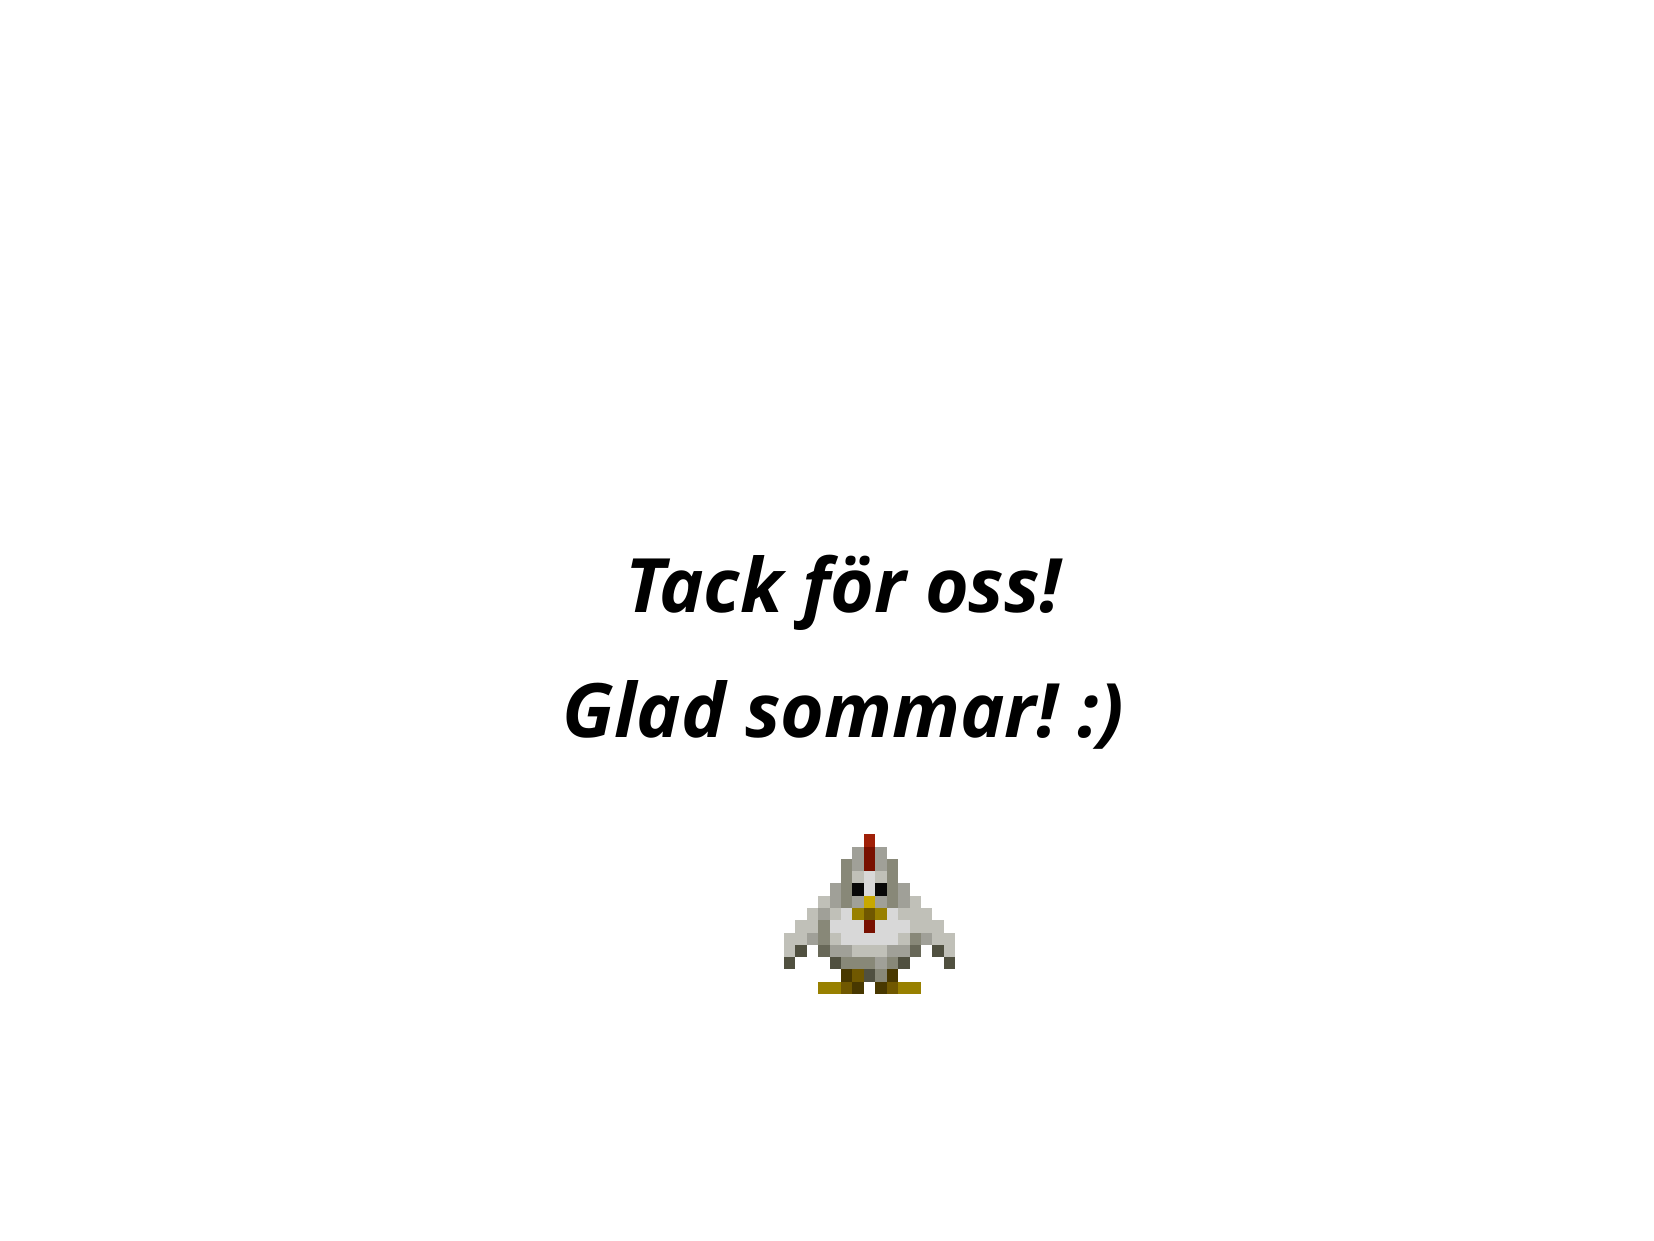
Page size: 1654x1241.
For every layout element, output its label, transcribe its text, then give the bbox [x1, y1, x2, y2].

picture [750, 712, 1013, 1105]
text_box Glad sommar! :) [187, 649, 1501, 751]
text_box Tack för oss! [187, 525, 1501, 626]
